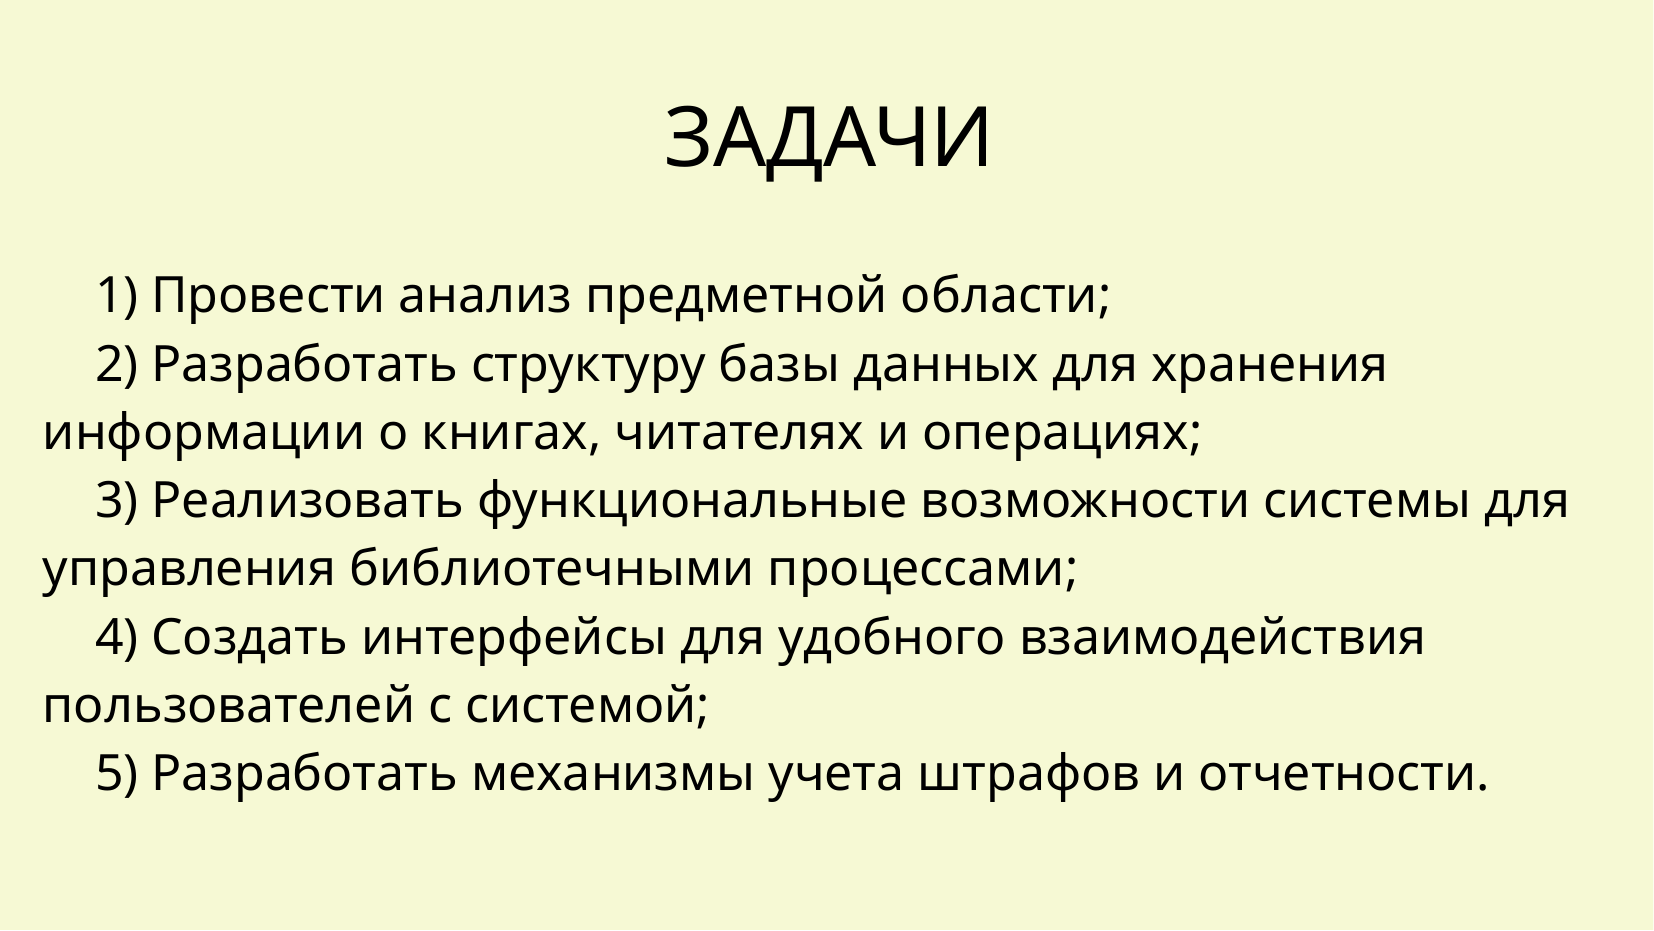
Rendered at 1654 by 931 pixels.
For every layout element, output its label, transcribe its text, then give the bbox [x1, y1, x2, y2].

text_box ЗАДАЧИ [649, 70, 1000, 178]
text_box 1) Провести анализ предметной области; 2) Разработать структуру базы данных для хранения информации о книгах, читателях и операциях; 3) Реализовать функциональные возможности системы для управления библиотечными процессами; 4) Создать интерфейсы для удобного взаимодействия пользователей с системой; 5) Разработать механизмы учета штрафов и отчетности. [28, 251, 1649, 709]
